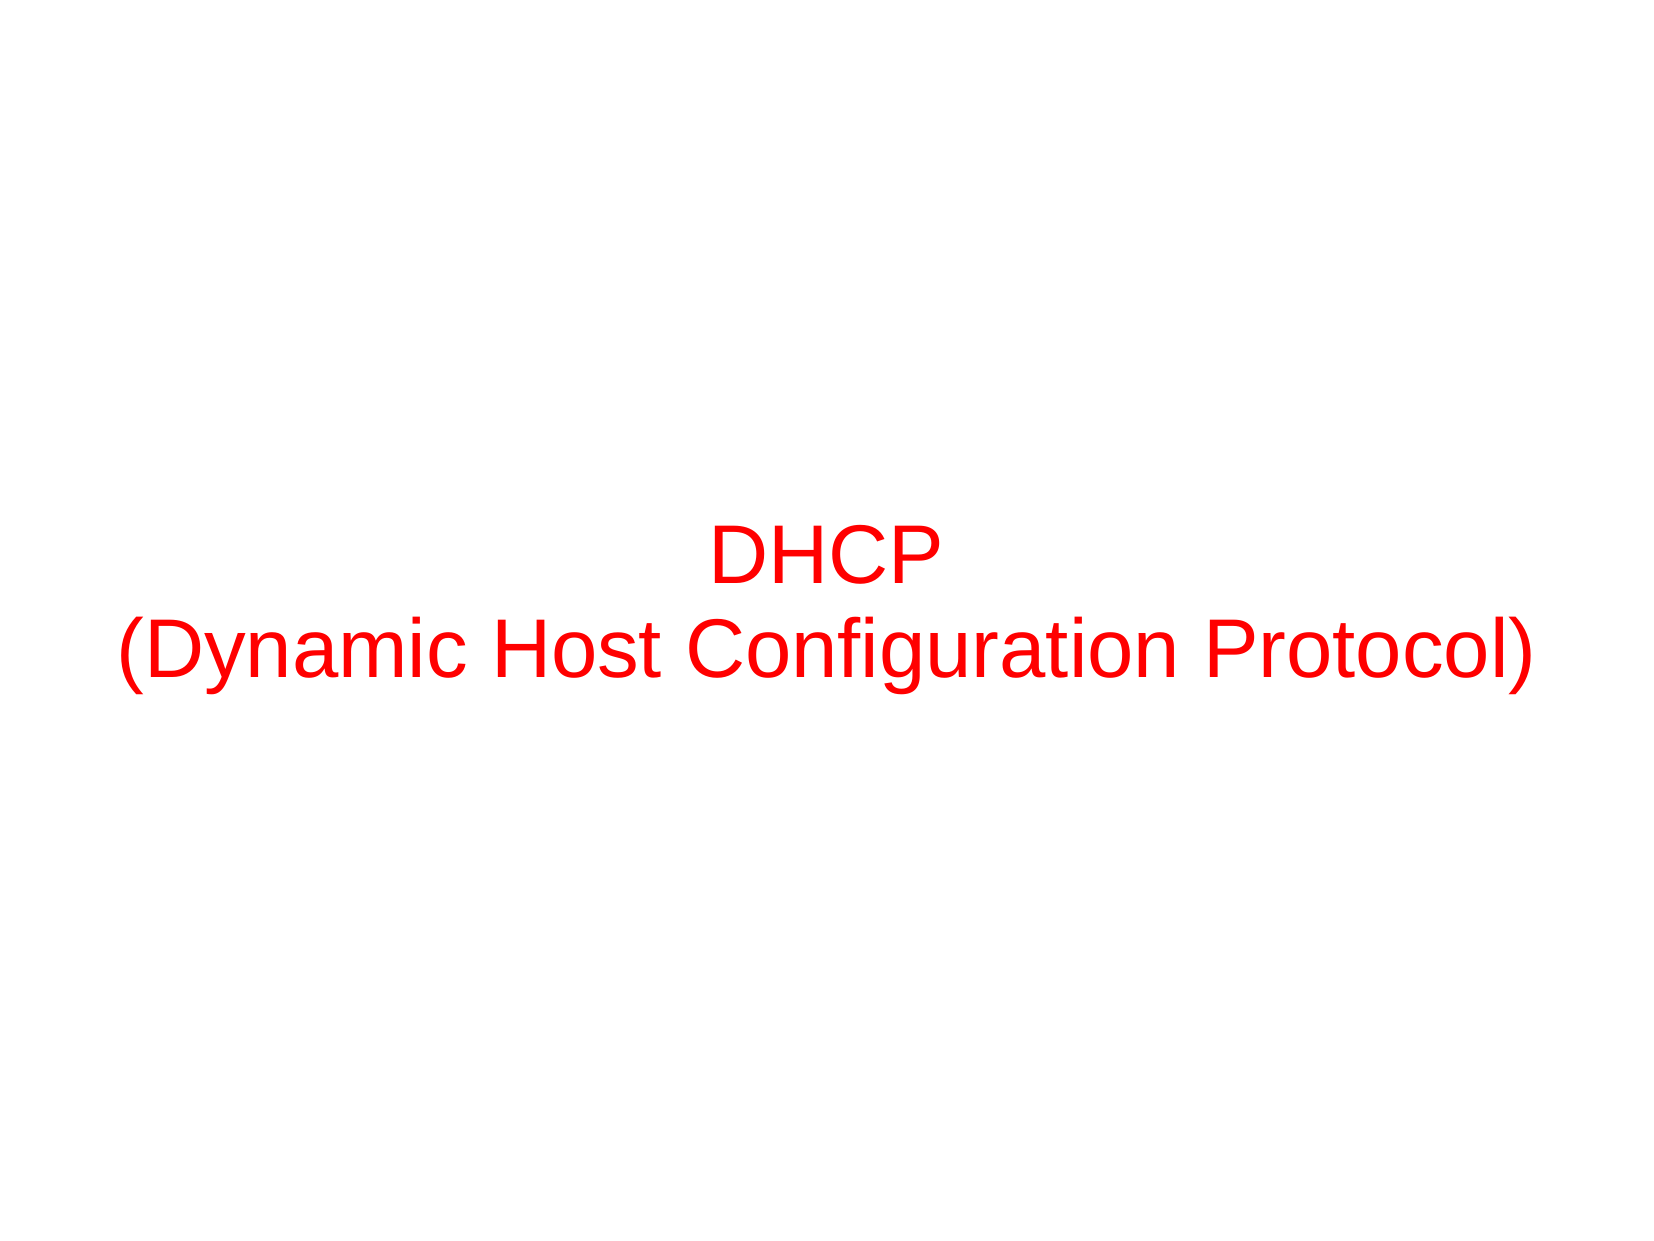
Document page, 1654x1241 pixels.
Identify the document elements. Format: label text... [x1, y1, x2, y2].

title DHCP (Dynamic Host Configuration Protocol) [0, 498, 1654, 706]
